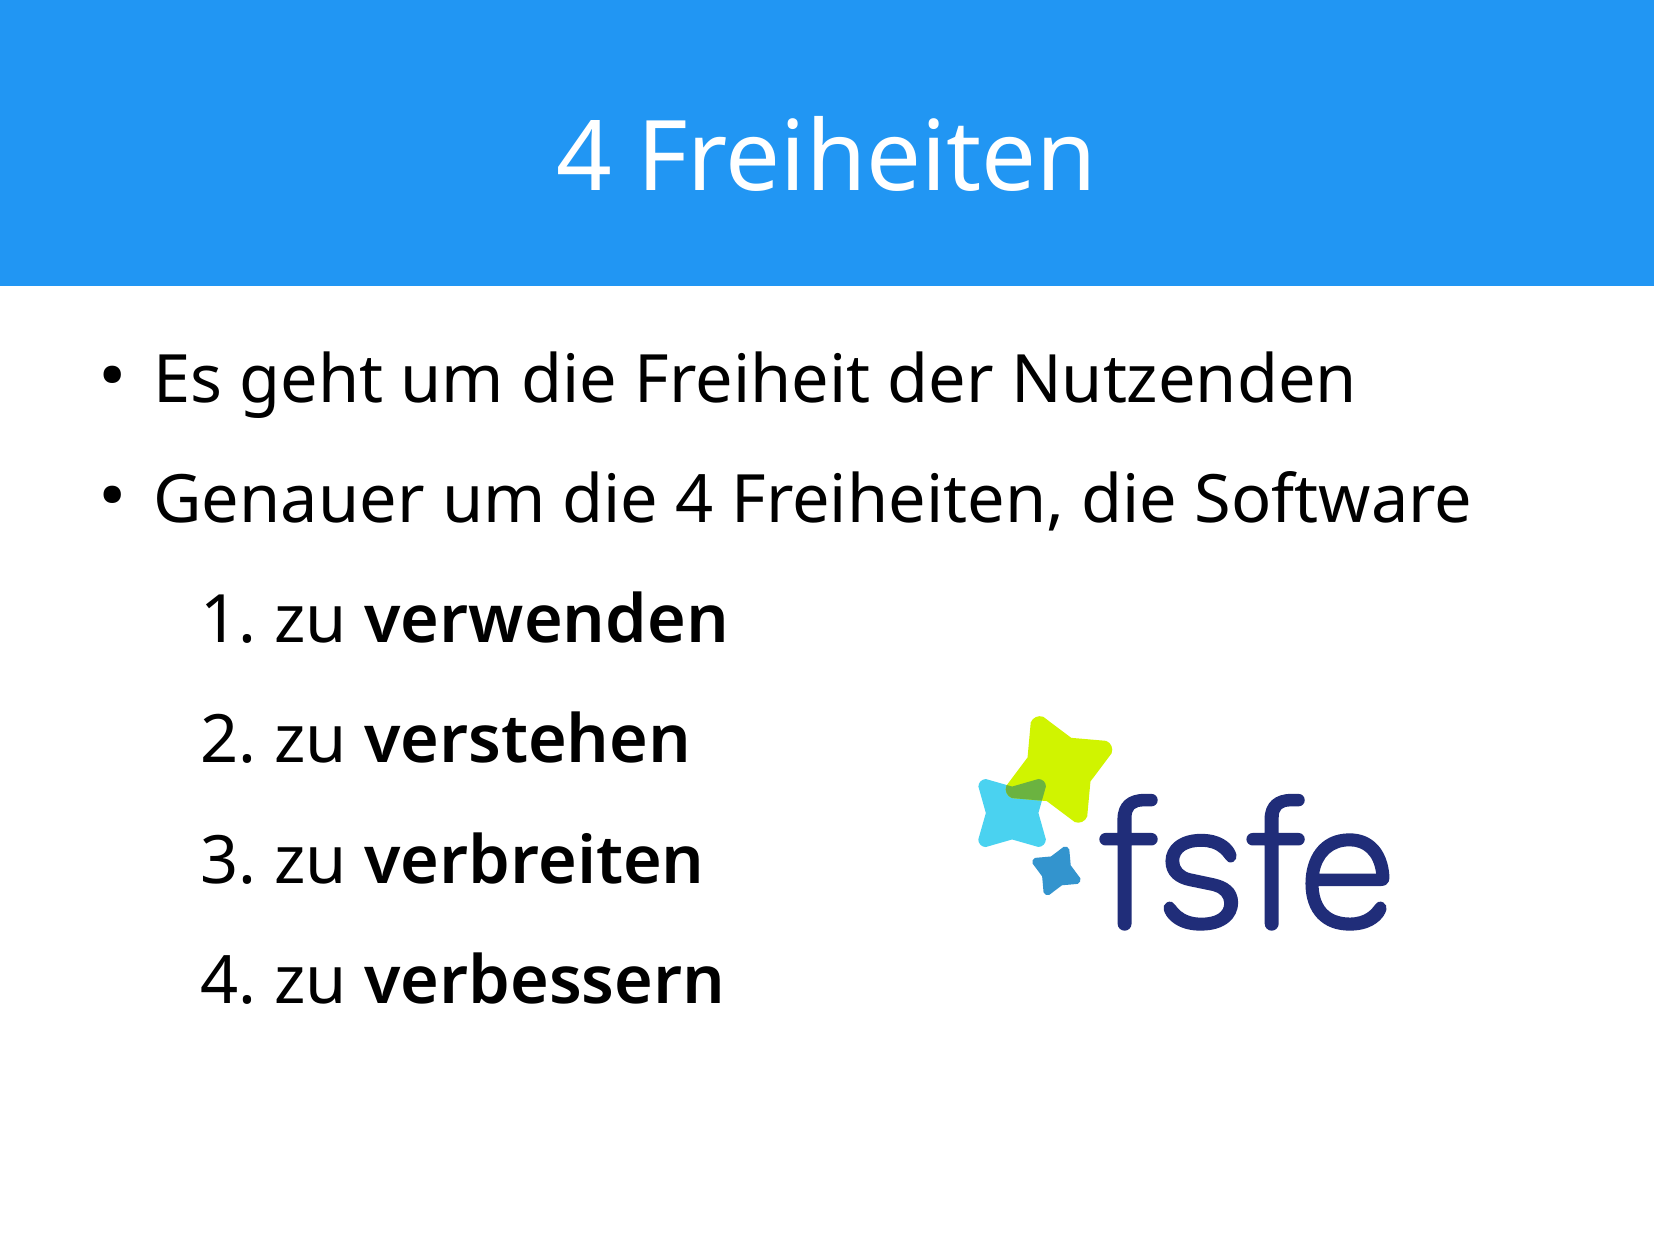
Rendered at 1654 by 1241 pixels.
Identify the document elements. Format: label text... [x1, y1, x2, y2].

picture [930, 464, 1607, 1241]
title 4 Freiheiten [82, 49, 1571, 257]
list Es geht um die Freiheit der Nutzenden Genauer um die 4 Freiheiten, die Software 1. zu verwenden 2. zu verstehen 3. zu verbreiten 4. zu verbessern [82, 330, 1571, 1193]
